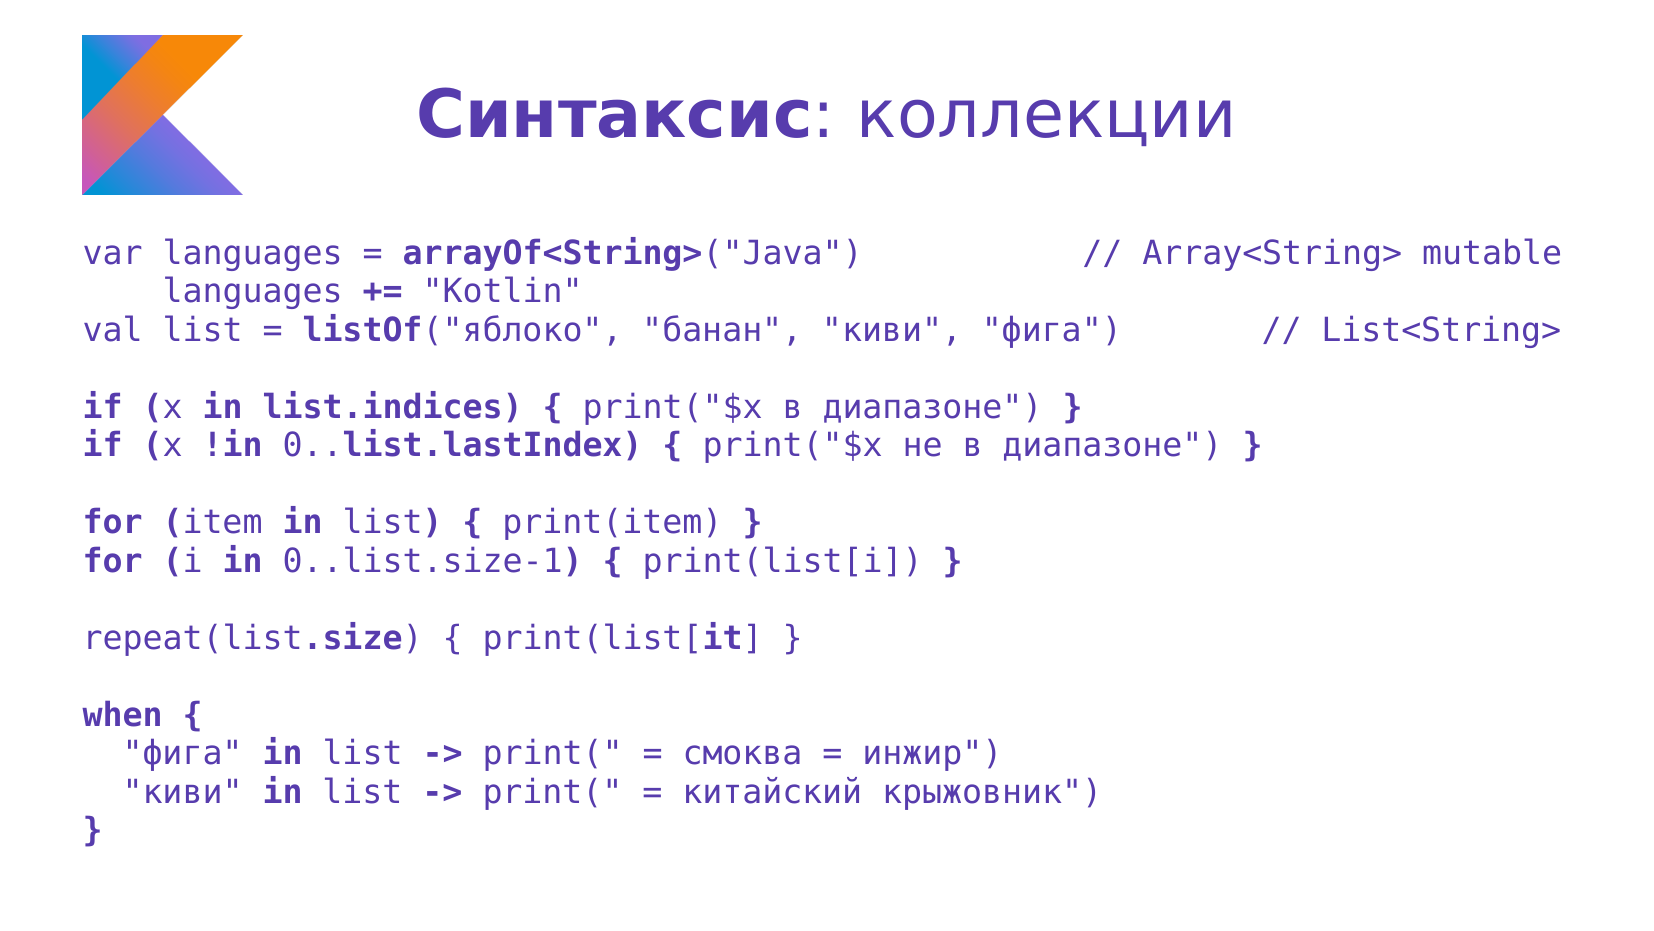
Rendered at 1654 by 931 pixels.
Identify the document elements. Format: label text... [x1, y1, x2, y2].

subtitle var languages = arrayOf<String>("Java") // Array<String> mutable languages += "Kotlin" val list = listOf("яблоко", "банан", "киви", "фига") // List<String> if (x in list.indices) { print("$x в диапазоне") } if (x !in 0..list.lastIndex) { print("$x не в диапазоне") } for (item in list) { print(item) } for (i in 0..list.size-1) { print(list[i]) } repeat(list.size) { print(list[it] } when { "фига" in list -> print(" = смоква = инжир") "киви" in list -> print(" = китайский крыжовник") } [82, 233, 1571, 850]
picture [82, 35, 243, 195]
title Синтаксис: коллекции [243, 37, 1571, 193]
